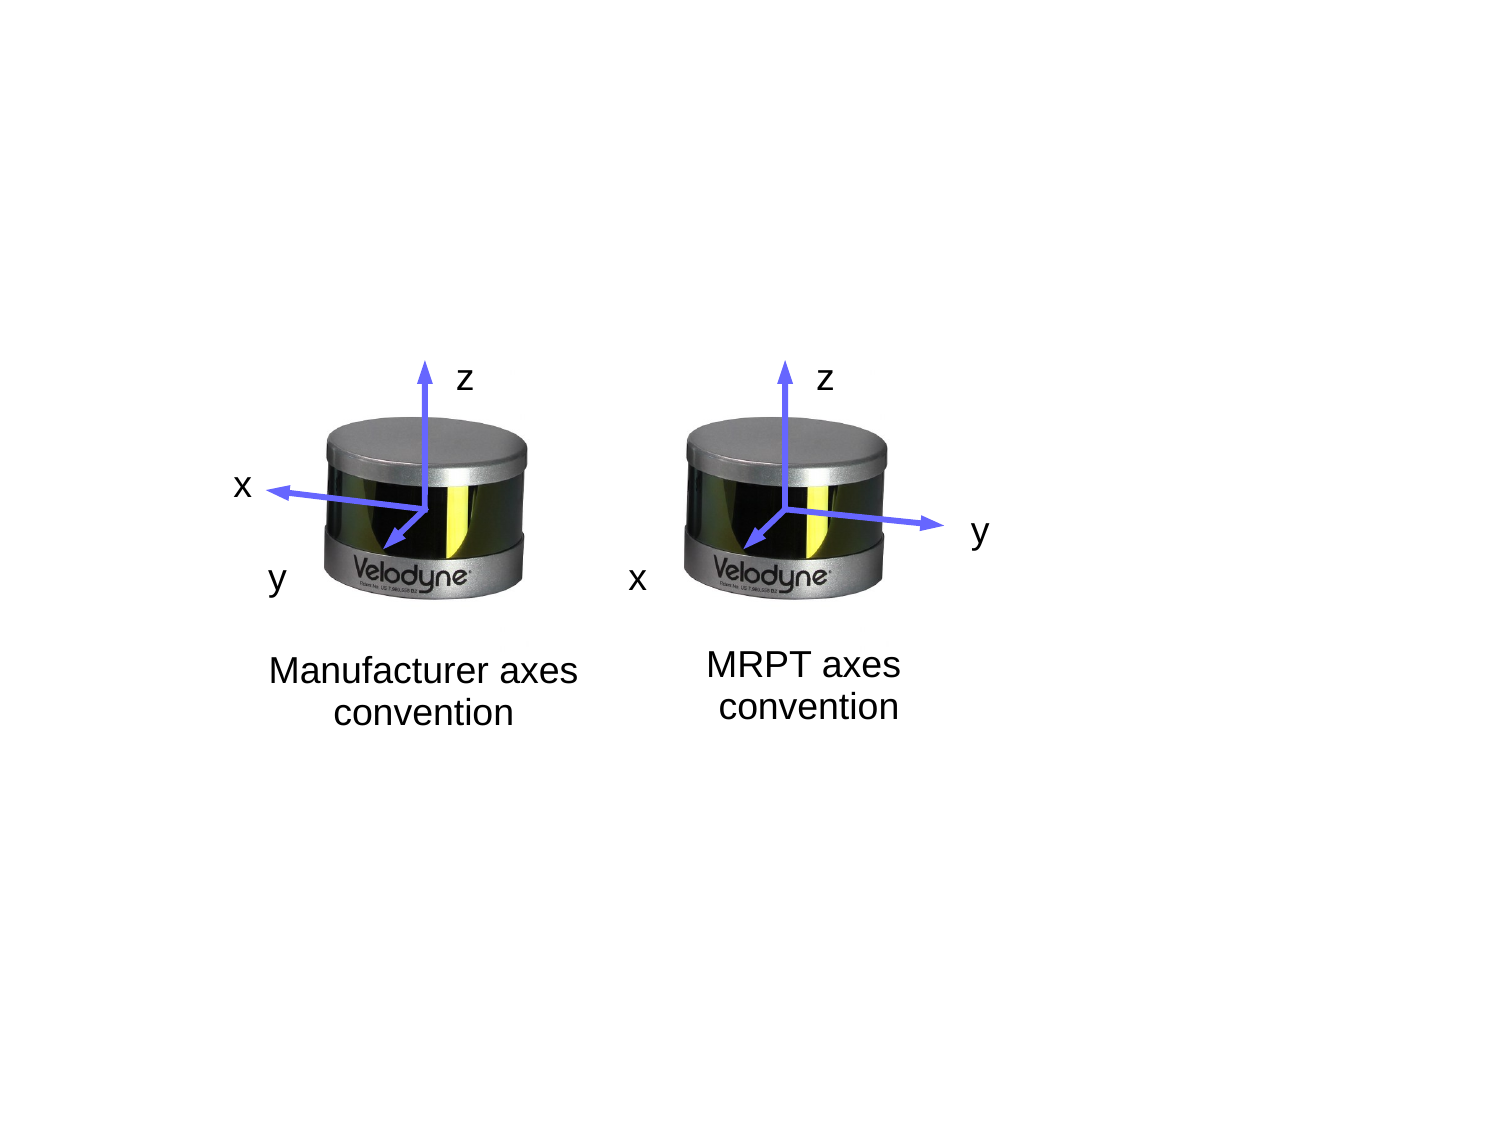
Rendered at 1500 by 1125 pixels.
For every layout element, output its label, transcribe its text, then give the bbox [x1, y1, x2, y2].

text_box Manufacturer axes convention [253, 641, 594, 742]
picture [312, 360, 424, 505]
text_box z [801, 348, 850, 406]
text_box x [613, 549, 662, 607]
picture [312, 360, 539, 641]
text_box z [441, 348, 490, 406]
picture [786, 360, 899, 517]
picture [672, 360, 899, 656]
text_box y [956, 501, 1005, 560]
text_box MRPT axes convention [691, 636, 927, 736]
text_box y [253, 549, 302, 607]
text_box x [218, 456, 267, 514]
